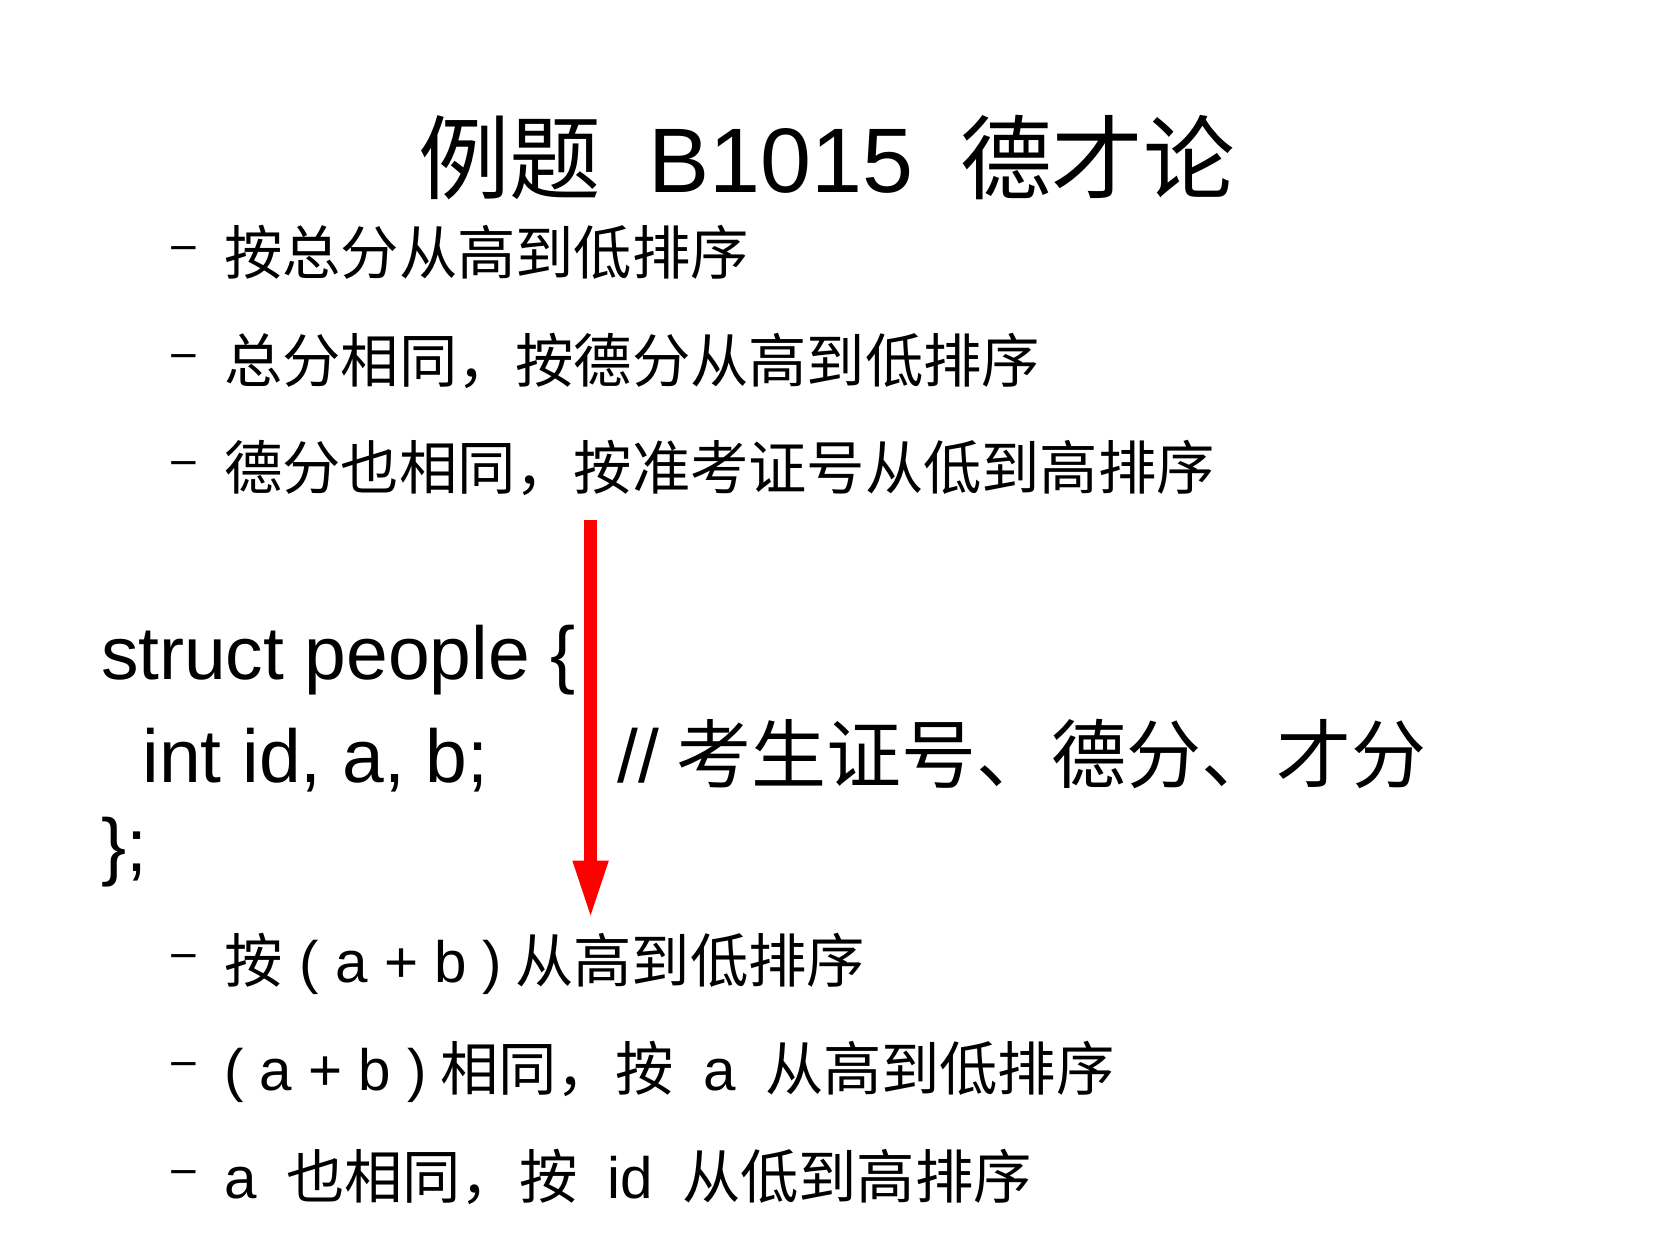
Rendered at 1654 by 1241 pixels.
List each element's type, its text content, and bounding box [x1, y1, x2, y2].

title 例题 B1015 德才论 [82, 49, 1571, 206]
list 按总分从高到低排序 总分相同，按德分从高到低排序 德分也相同，按准考证号从低到高排序 [82, 206, 1571, 526]
list 按( a + b )从高到低排序 ( a + b )相同，按 a 从高到低排序 a 也相同，按 id 从低到高排序 [82, 915, 1571, 1235]
text_box struct people { int id, a, b; //考生证号、德分、才分 }; [86, 603, 1441, 898]
